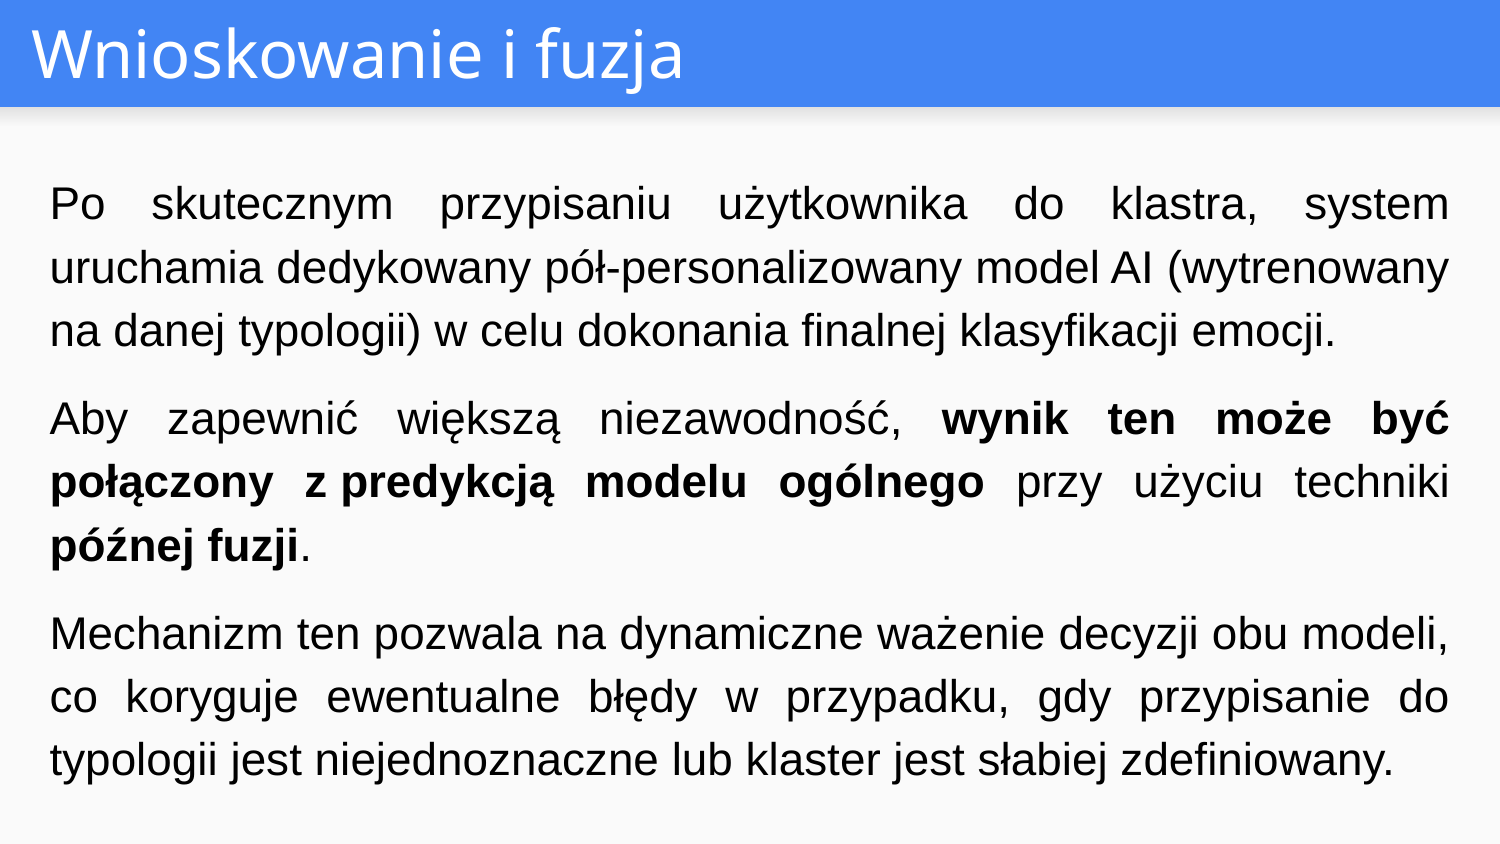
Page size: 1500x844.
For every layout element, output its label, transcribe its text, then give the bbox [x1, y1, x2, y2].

list Po skutecznym przypisaniu użytkownika do klastra, system uruchamia dedykowany pół-personalizowany model AI (wytrenowany na danej typologii) w celu dokonania finalnej klasyfikacji emocji. Aby zapewnić większą niezawodność, wynik ten może być połączony z predykcją modelu ogólnego przy użyciu techniki późnej fuzji. Mechanizm ten pozwala na dynamiczne ważenie decyzji obu modeli, co koryguje ewentualne błędy w przypadku, gdy przypisanie do typologii jest niejednoznaczne lub klaster jest słabiej zdefiniowany. [34, 133, 1466, 817]
title Wnioskowanie i fuzja [16, 2, 1464, 102]
